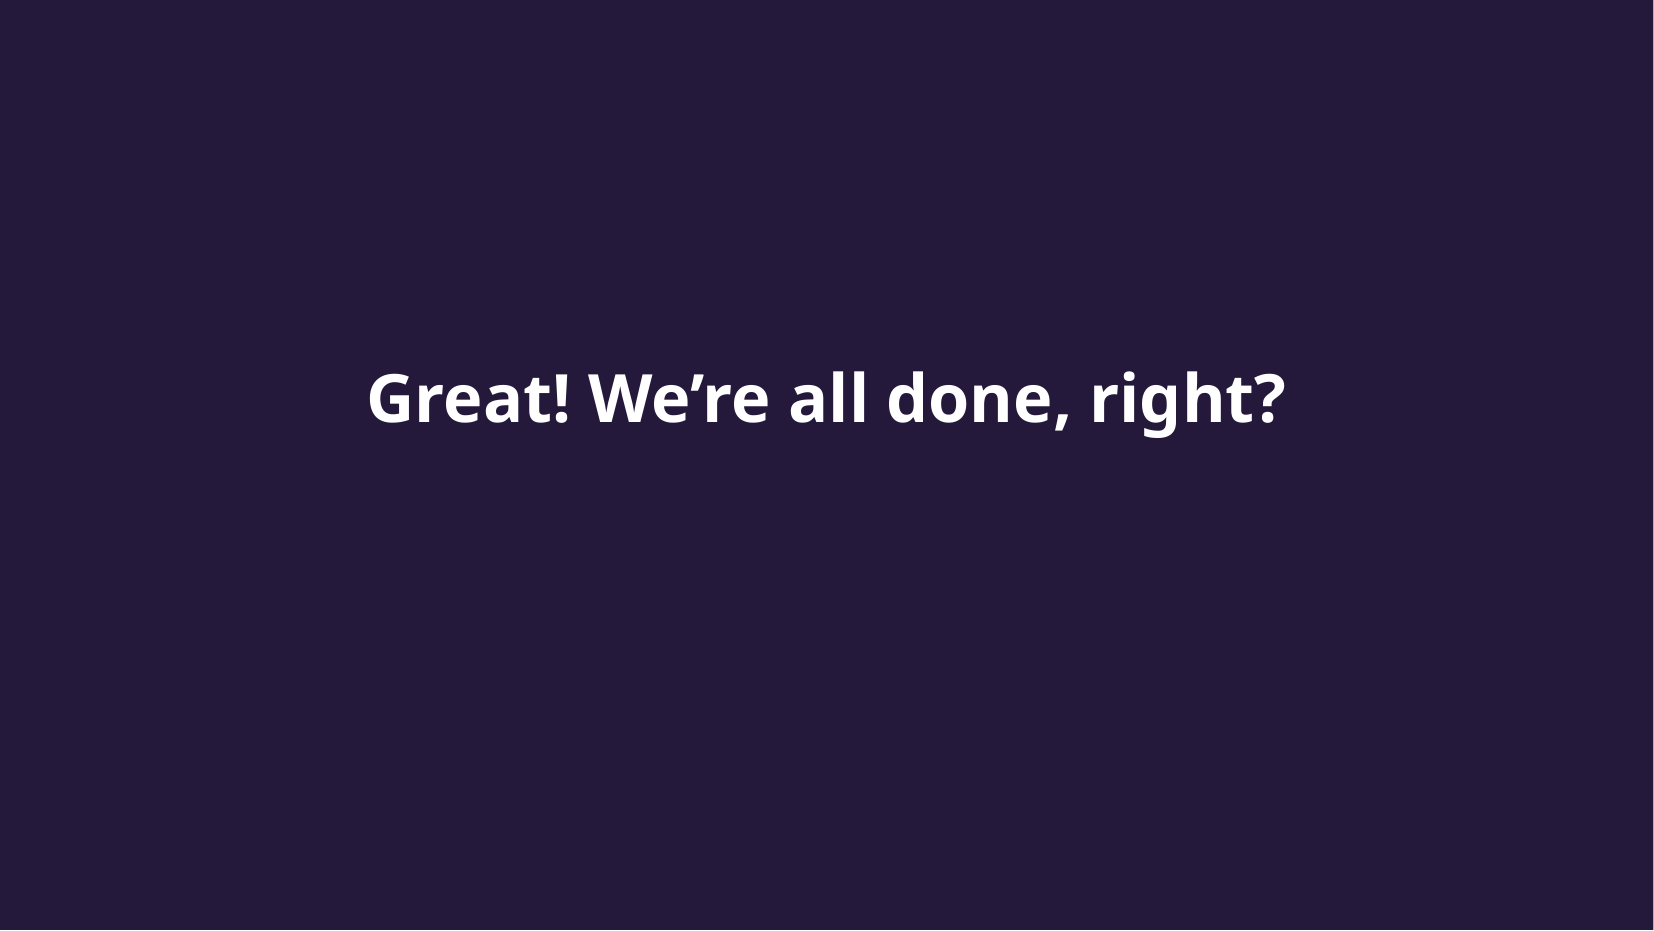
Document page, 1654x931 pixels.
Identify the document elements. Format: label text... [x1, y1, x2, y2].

subtitle Great! We’re all done, right? [82, 37, 1571, 757]
